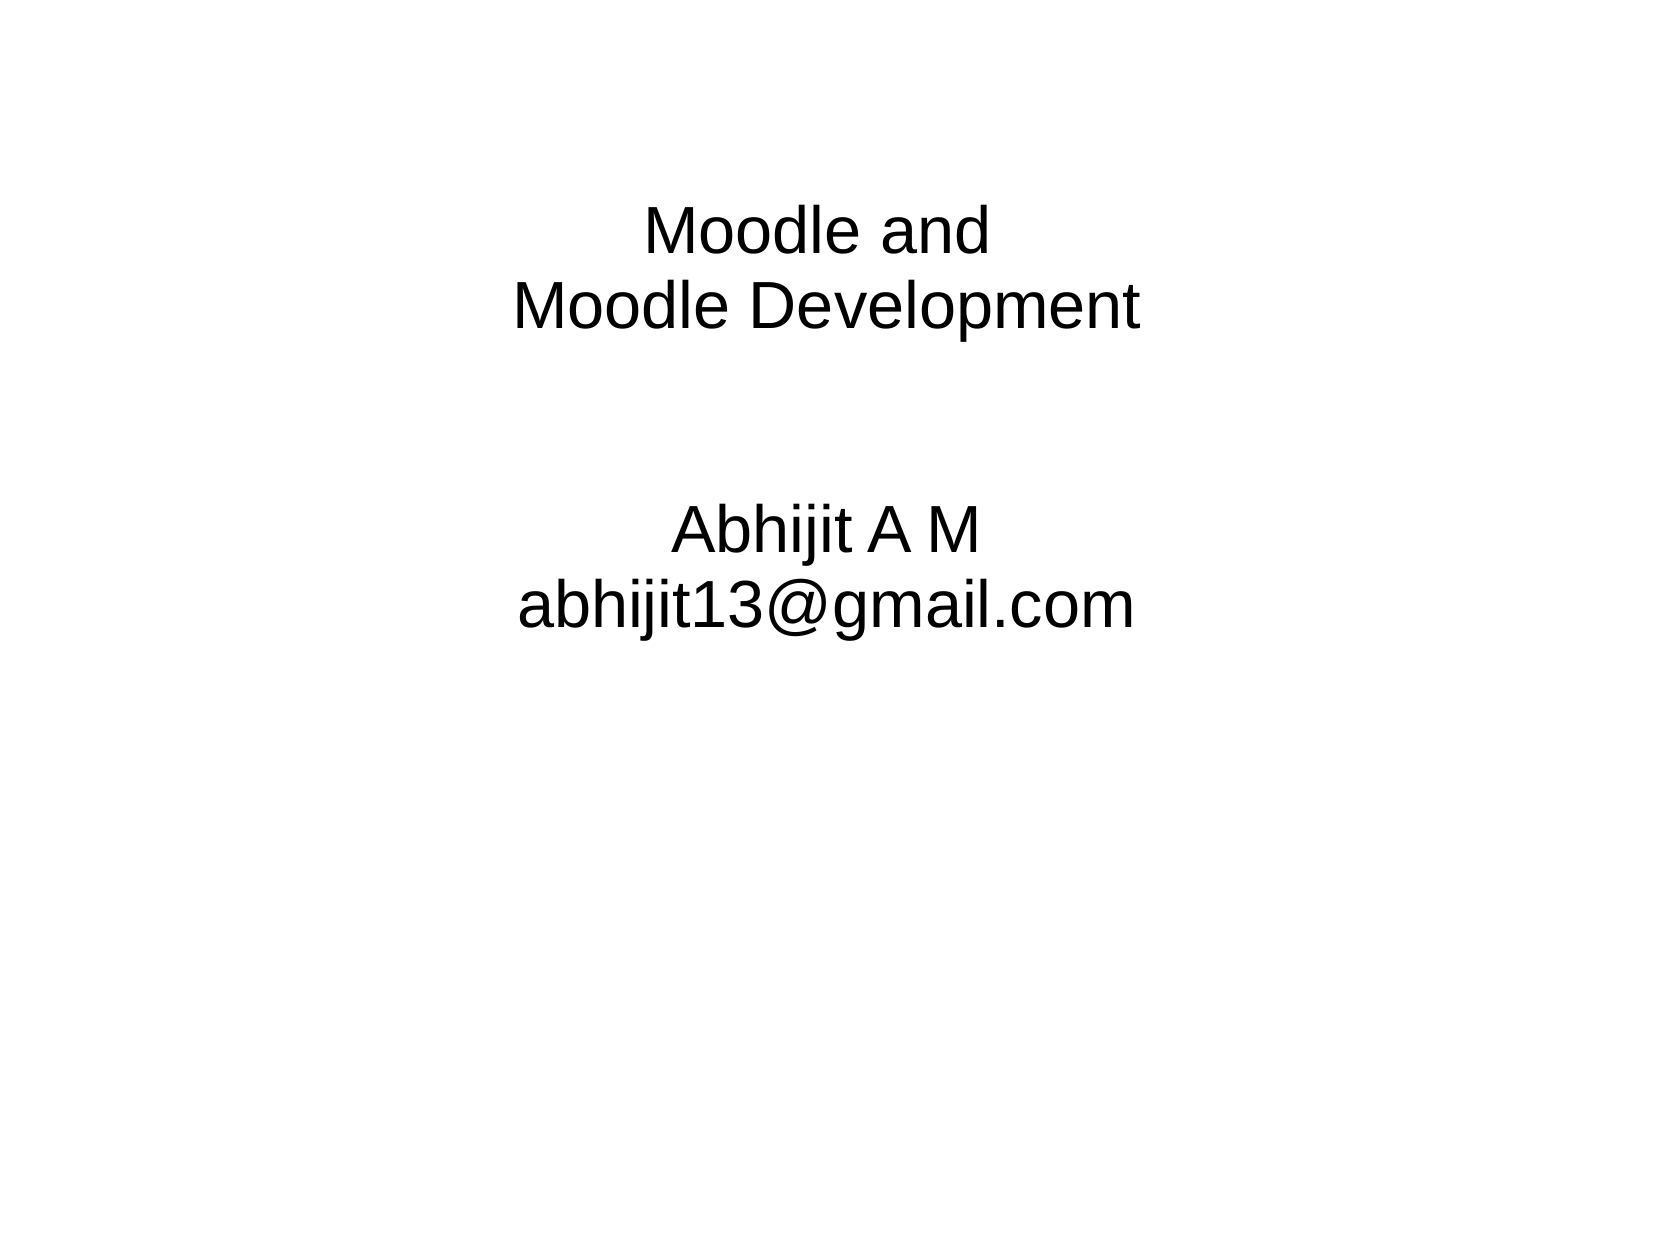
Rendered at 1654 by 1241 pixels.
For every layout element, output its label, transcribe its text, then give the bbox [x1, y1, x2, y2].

subtitle Moodle and Moodle Development Abhijit A M abhijit13@gmail.com [82, 49, 1571, 1010]
